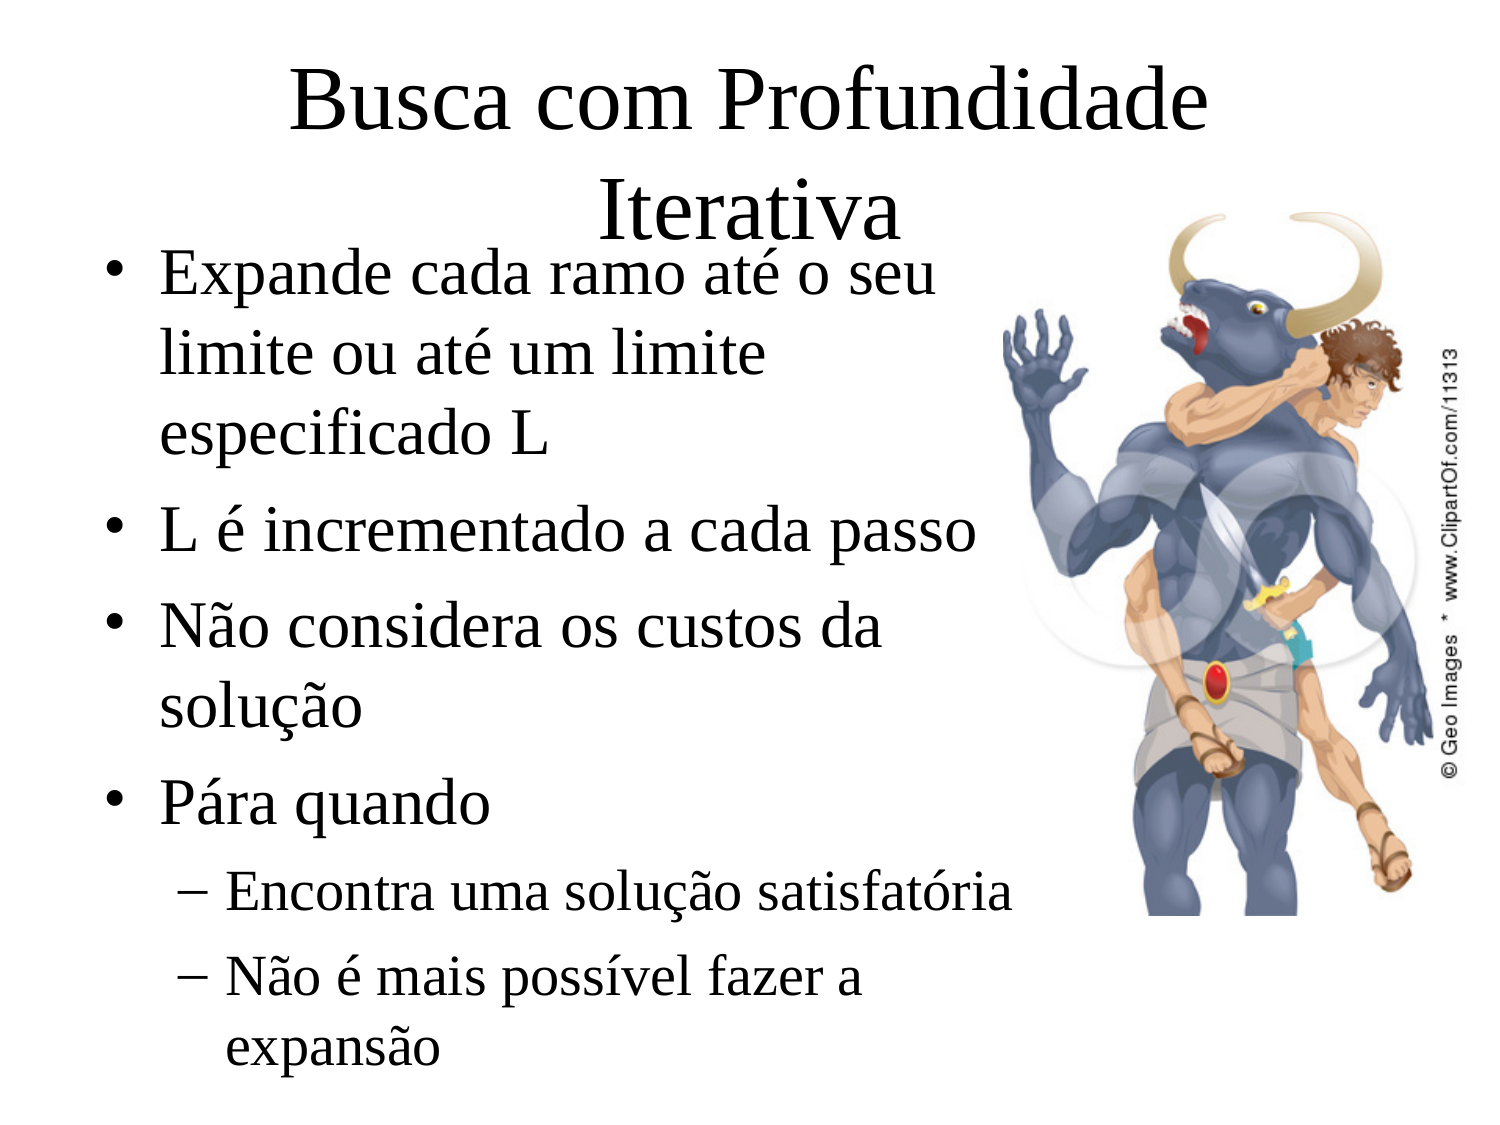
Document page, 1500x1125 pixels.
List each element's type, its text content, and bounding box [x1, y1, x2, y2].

picture [1099, 212, 1465, 916]
list Expande cada ramo até o seu limite ou até um limite especificado L L é incrementado a cada passo Não considera os custos da solução Pára quando Encontra uma solução satisfatória Não é mais possível fazer a expansão [88, 220, 1099, 1125]
title Busca com Profundidade Iterativa [112, 30, 1388, 266]
